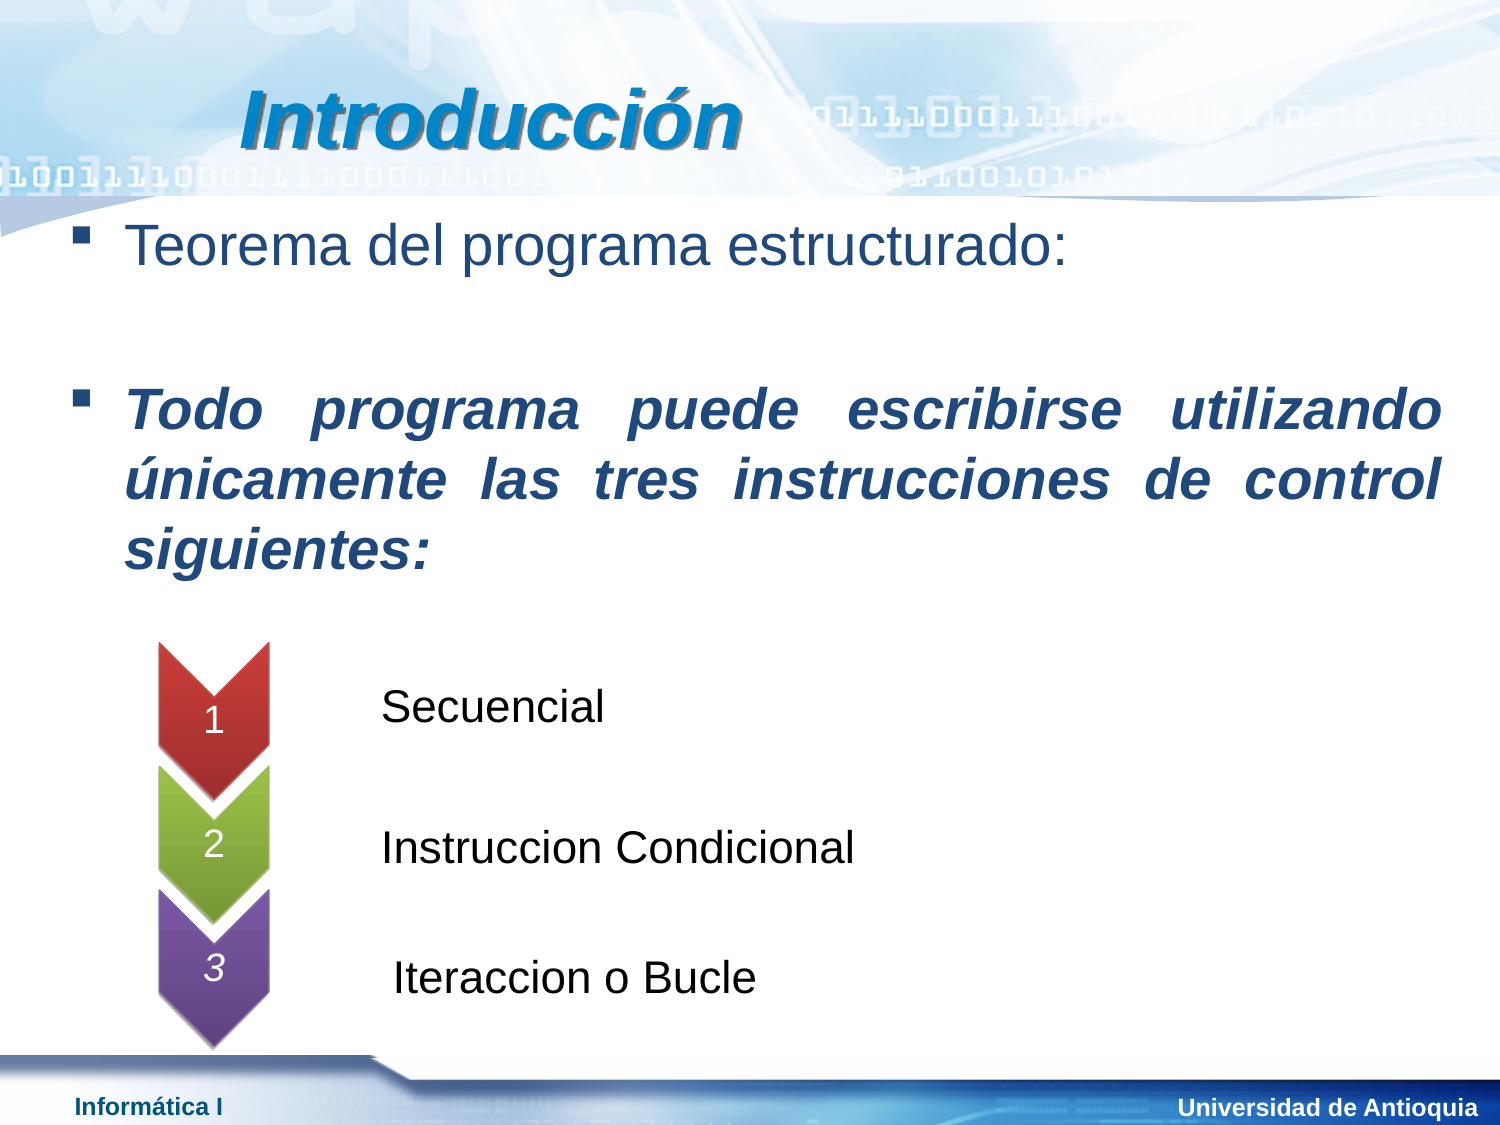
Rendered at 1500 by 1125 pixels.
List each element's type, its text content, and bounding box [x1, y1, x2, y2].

text_box 3 [159, 890, 269, 1047]
title Introducción [224, 57, 1438, 150]
text_box Iteraccion o Bucle [377, 944, 1016, 1011]
text_box Instruccion Condicional [366, 814, 1229, 882]
text_box Secuencial [366, 673, 1276, 740]
list Teorema del programa estructurado: Todo programa puede escribirse utilizando únicamente las tres instrucciones de control siguientes: [53, 200, 1459, 1047]
text_box 1 [159, 642, 269, 800]
picture [0, 0, 1500, 196]
text_box 2 [159, 766, 269, 923]
picture [0, 1055, 1500, 1125]
